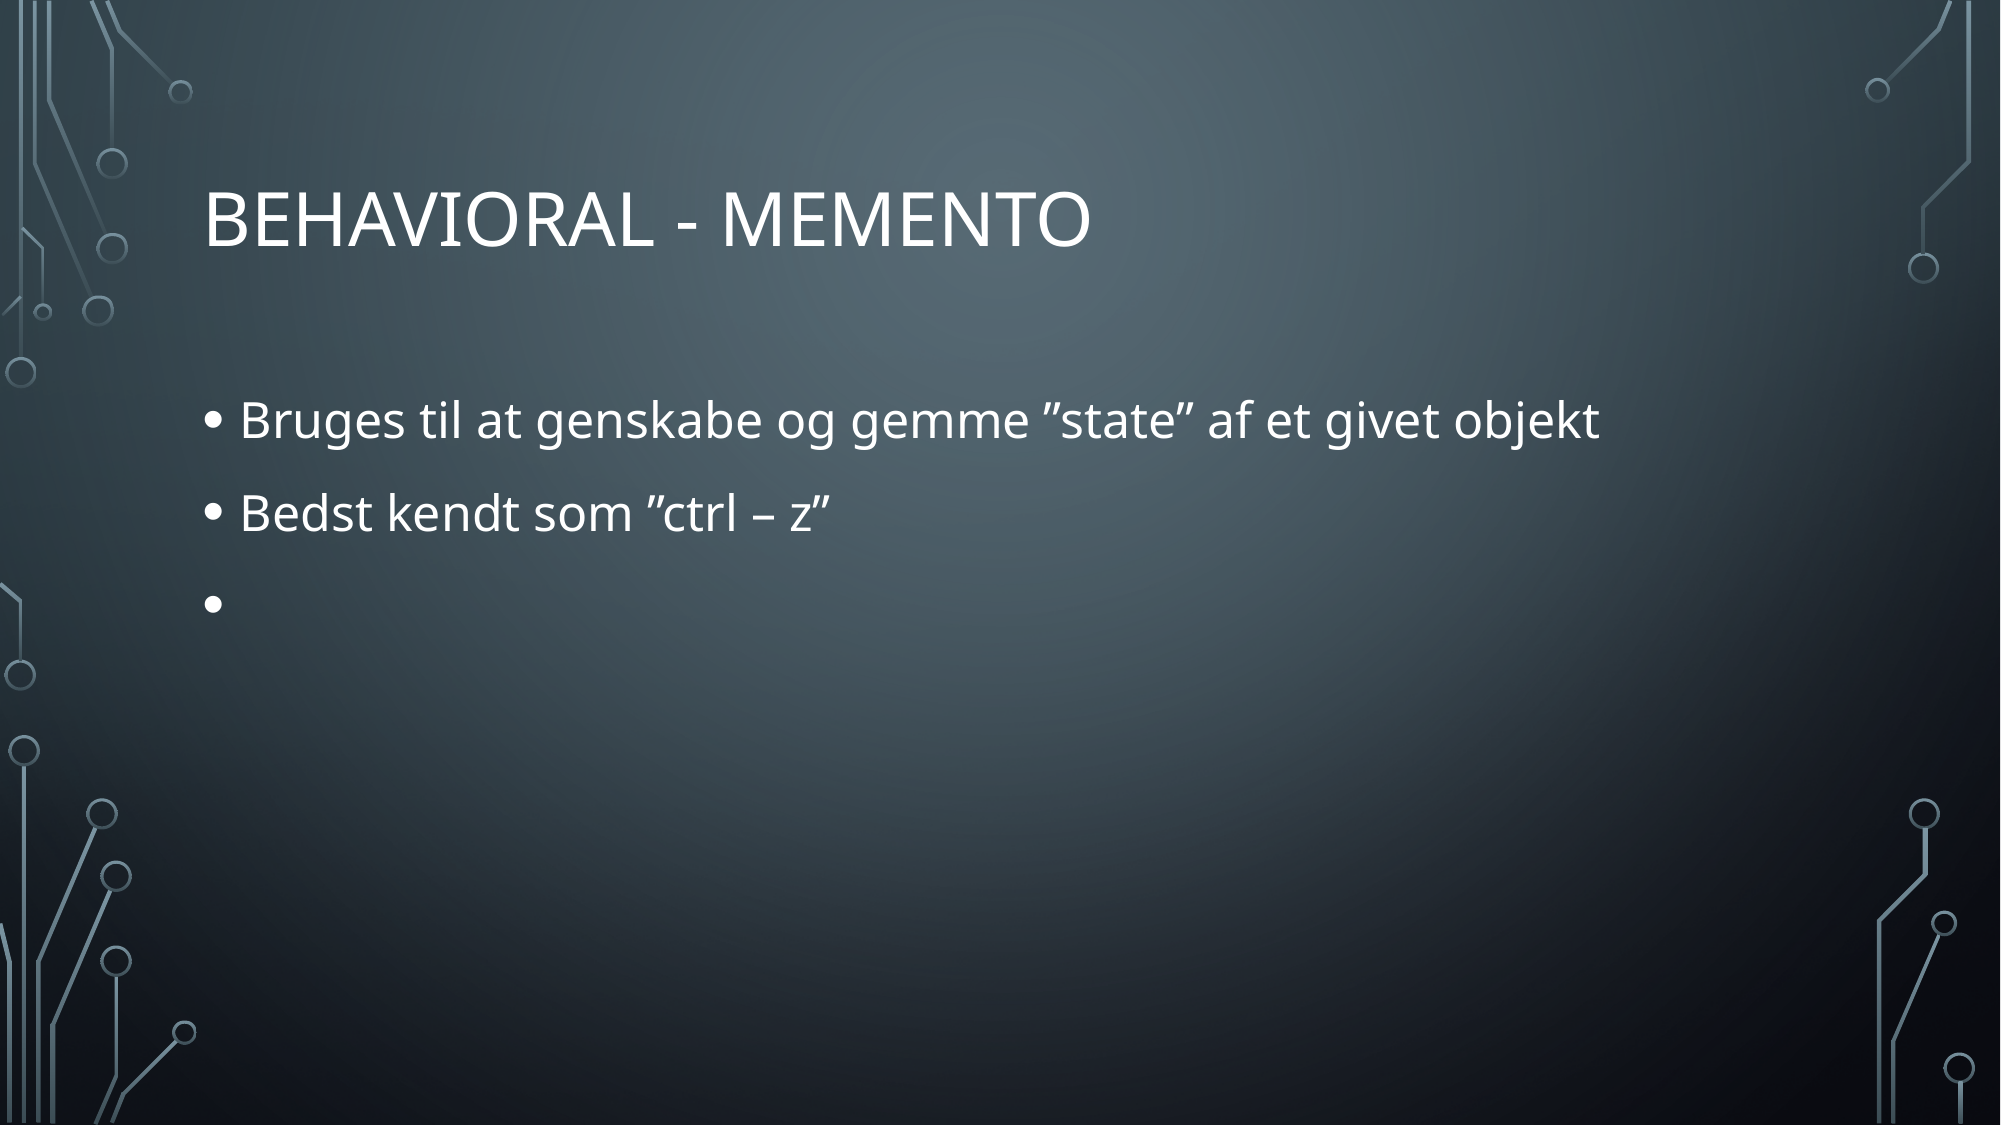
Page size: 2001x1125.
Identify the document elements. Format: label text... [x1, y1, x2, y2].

list Bruges til at genskabe og gemme ”state” af et givet objekt Bedst kendt som ”ctrl – z” [187, 369, 1813, 951]
title Behavioral - memento [187, 101, 1813, 344]
